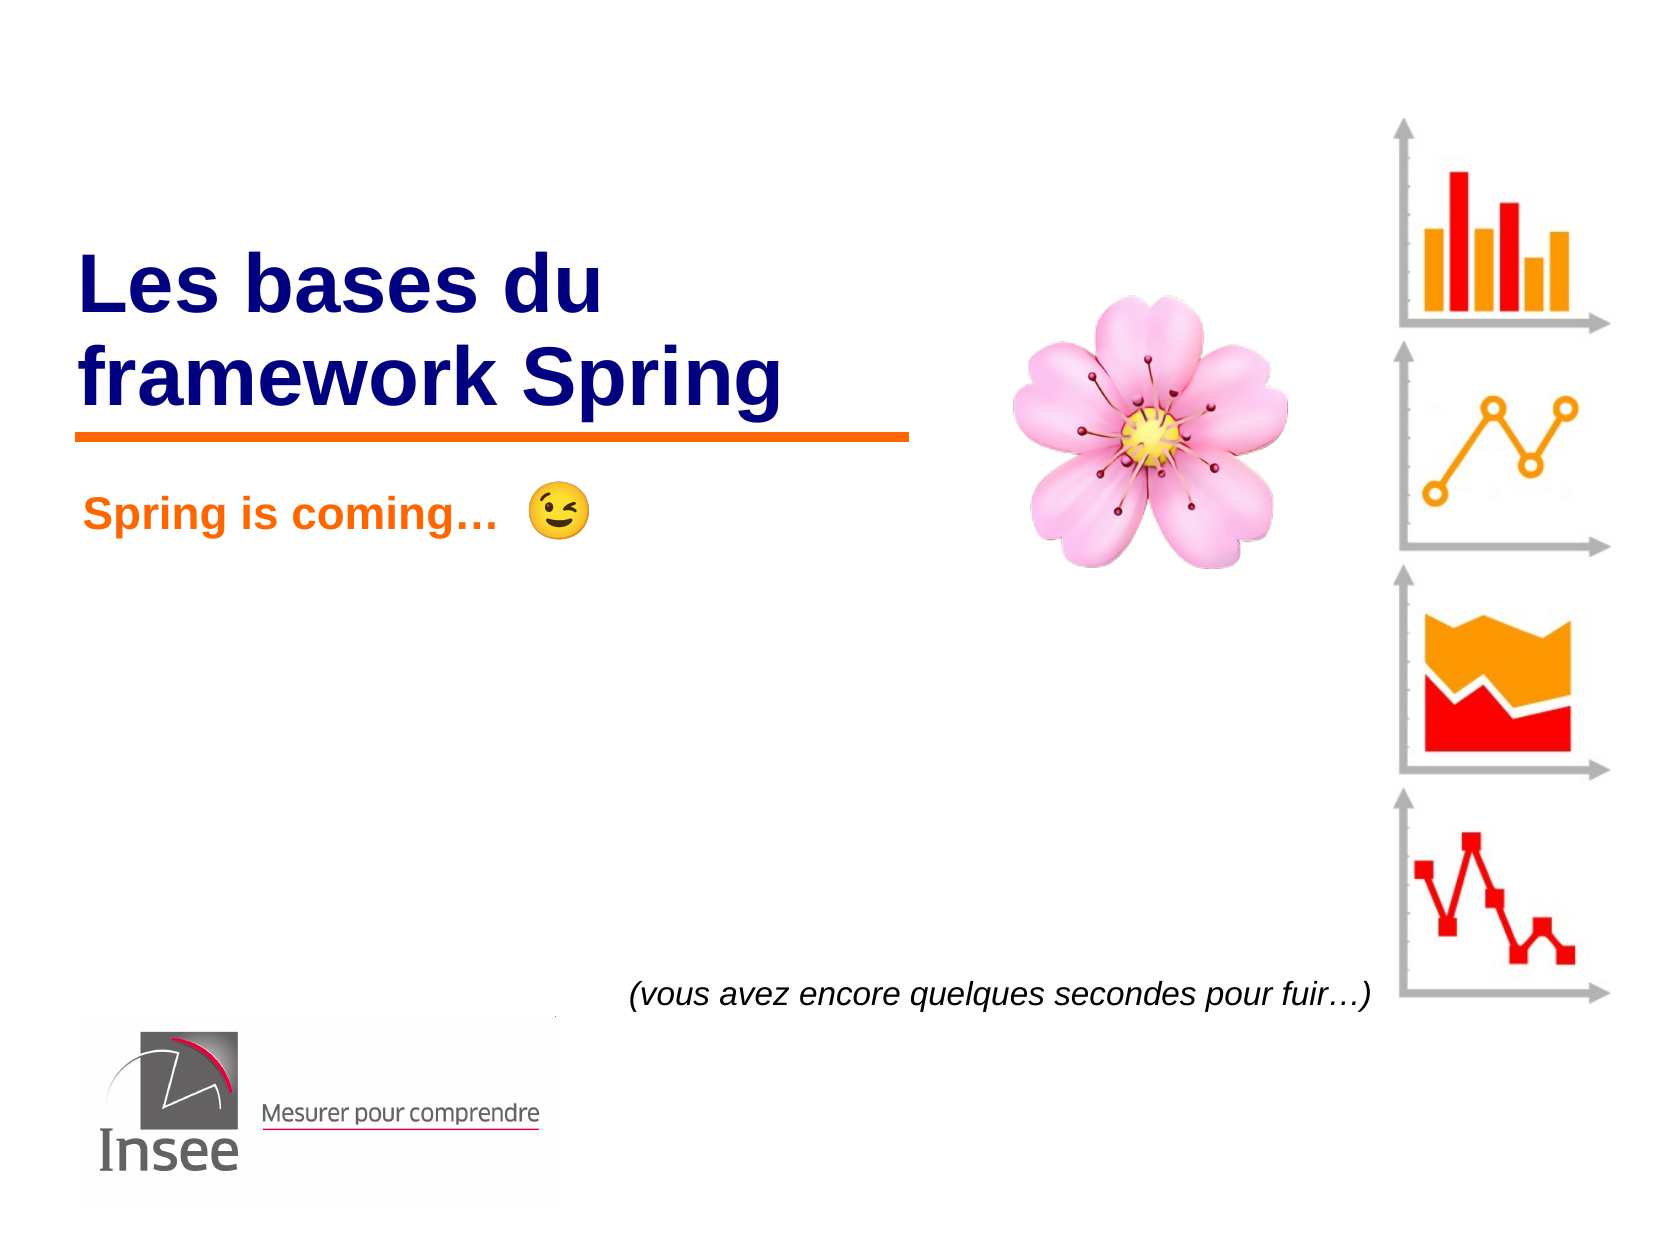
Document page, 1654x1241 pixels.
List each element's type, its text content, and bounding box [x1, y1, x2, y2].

picture [526, 478, 592, 544]
text_box (vous avez encore quelques secondes pour fuir…) [614, 968, 1501, 1021]
list Les bases du framework Spring [6, 237, 970, 479]
picture [82, 1016, 556, 1207]
subtitle Spring is coming… [82, 461, 1013, 567]
picture [1013, 295, 1288, 569]
picture [1393, 118, 1611, 1004]
